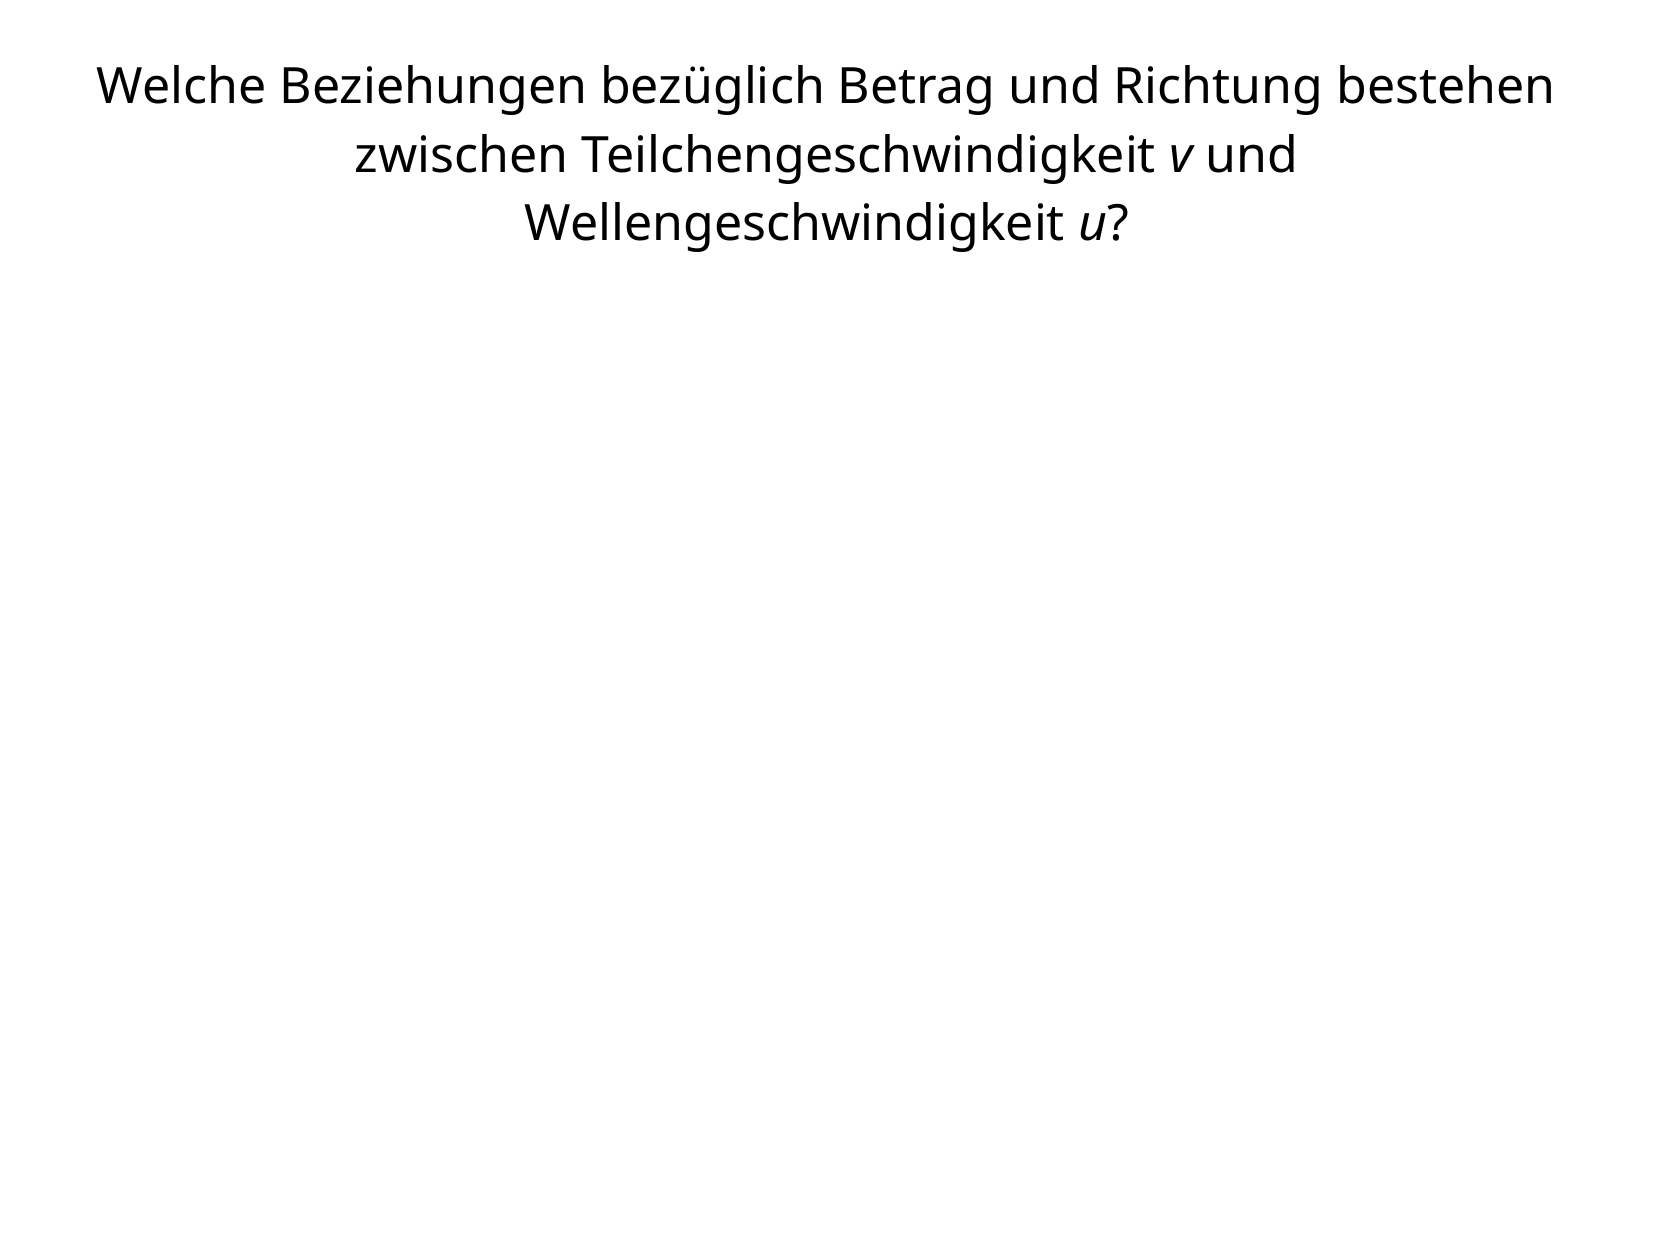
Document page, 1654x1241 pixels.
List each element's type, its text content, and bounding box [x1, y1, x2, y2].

title Welche Beziehungen bezüglich Betrag und Richtung bestehen zwischen Teilchengeschwindigkeit v und Wellengeschwindigkeit u? [82, 49, 1571, 257]
